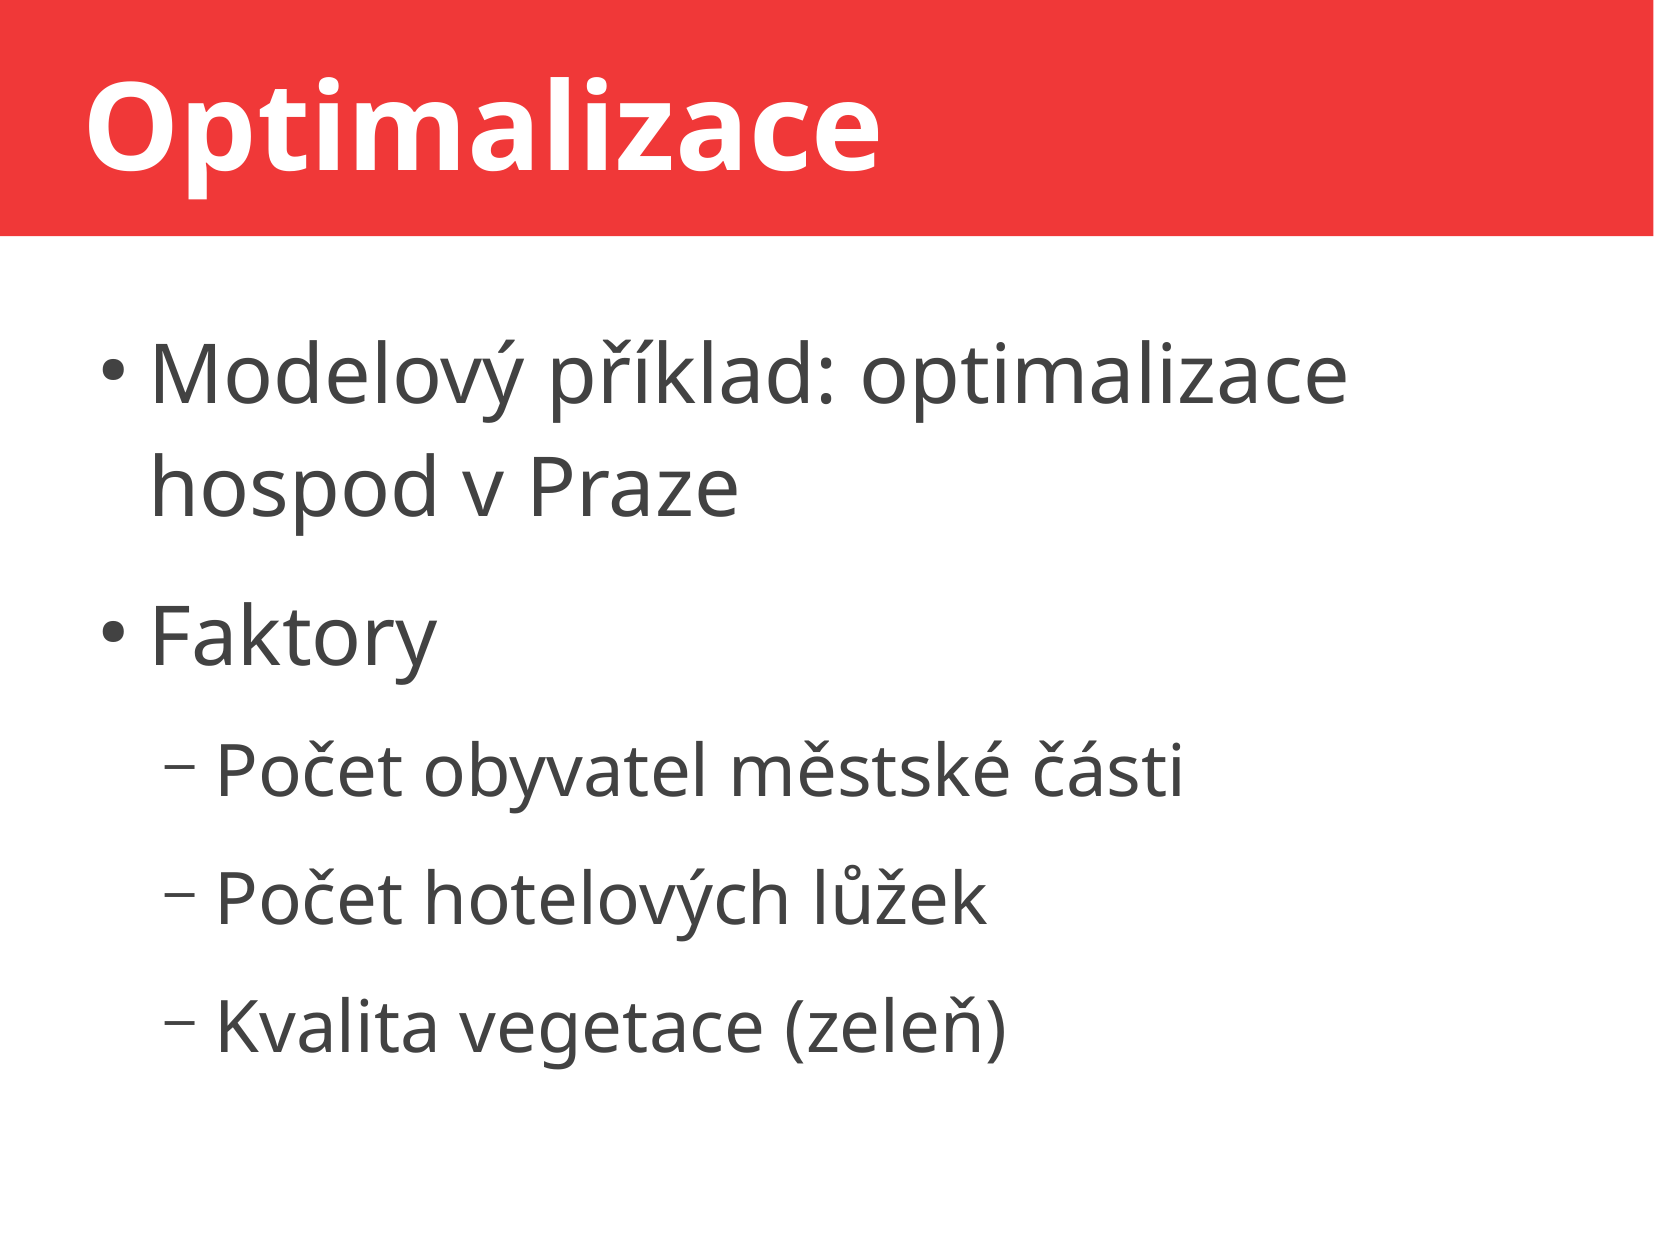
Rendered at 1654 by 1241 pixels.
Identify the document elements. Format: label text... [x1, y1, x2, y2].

list Modelový příklad: optimalizace hospod v Praze Faktory Počet obyvatel městské části Počet hotelových lůžek Kvalita vegetace (zeleň) [82, 314, 1563, 1080]
title Optimalizace [82, 19, 1571, 227]
